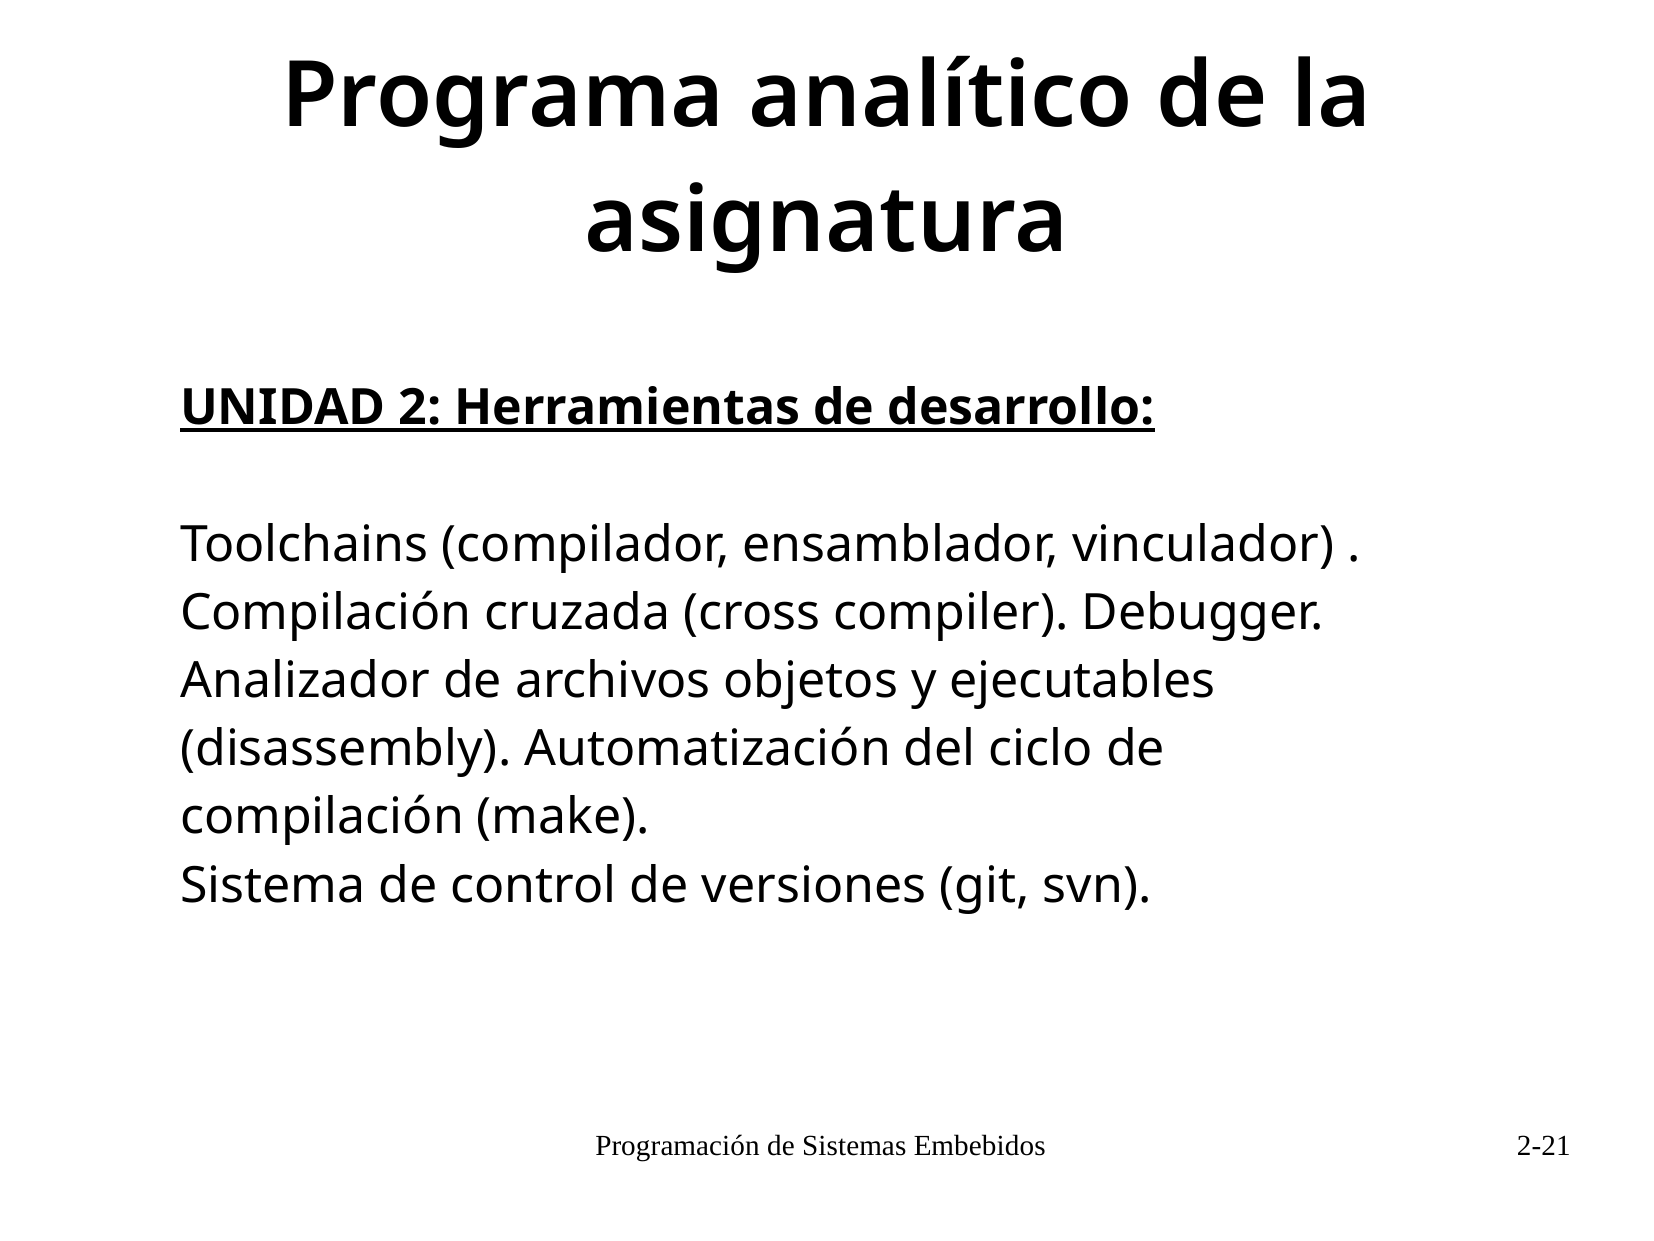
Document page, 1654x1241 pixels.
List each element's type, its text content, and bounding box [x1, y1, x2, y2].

text_box UNIDAD 2: Herramientas de desarrollo: Toolchains (compilador, ensamblador, vinculador) . Compilación cruzada (cross compiler). Debugger. Analizador de archivos objetos y ejecutables (disassembly). Automatización del ciclo de compilación (make). Sistema de control de versiones (git, svn). [165, 295, 1441, 993]
title Programa analítico de la asignatura [82, 45, 1571, 261]
